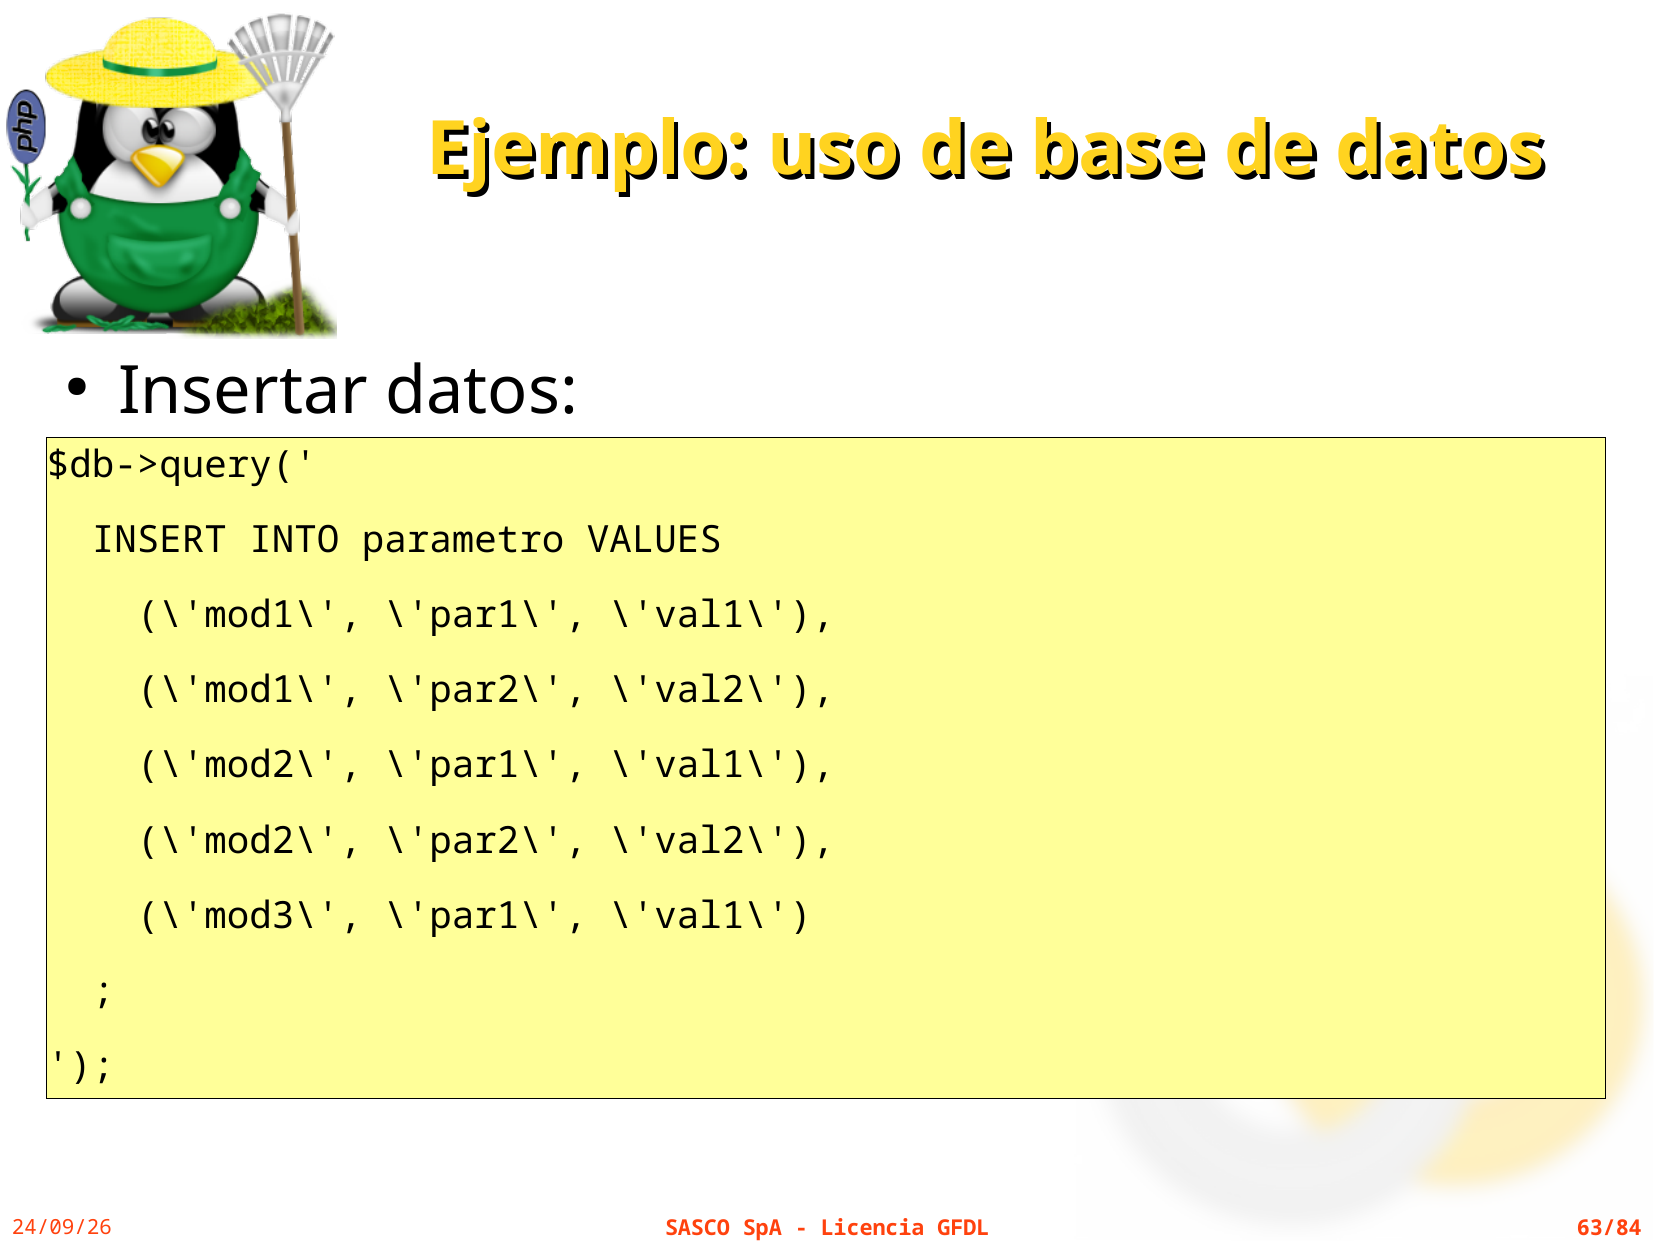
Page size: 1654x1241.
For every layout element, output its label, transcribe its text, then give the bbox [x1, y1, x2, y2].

picture [4, 5, 337, 339]
title Ejemplo: uso de base de datos [366, 35, 1607, 257]
list $db->query(' INSERT INTO parametro VALUES (\'mod1\', \'par1\', \'val1\'), (\'mod1\', \'par2\', \'val2\'), (\'mod2\', \'par1\', \'val1\'), (\'mod2\', \'par2\', \'val2\'), (\'mod3\', \'par1\', \'val1\') ; '); [46, 437, 1606, 1099]
picture [1074, 657, 1654, 1241]
list Insertar datos: [47, 342, 1607, 1062]
